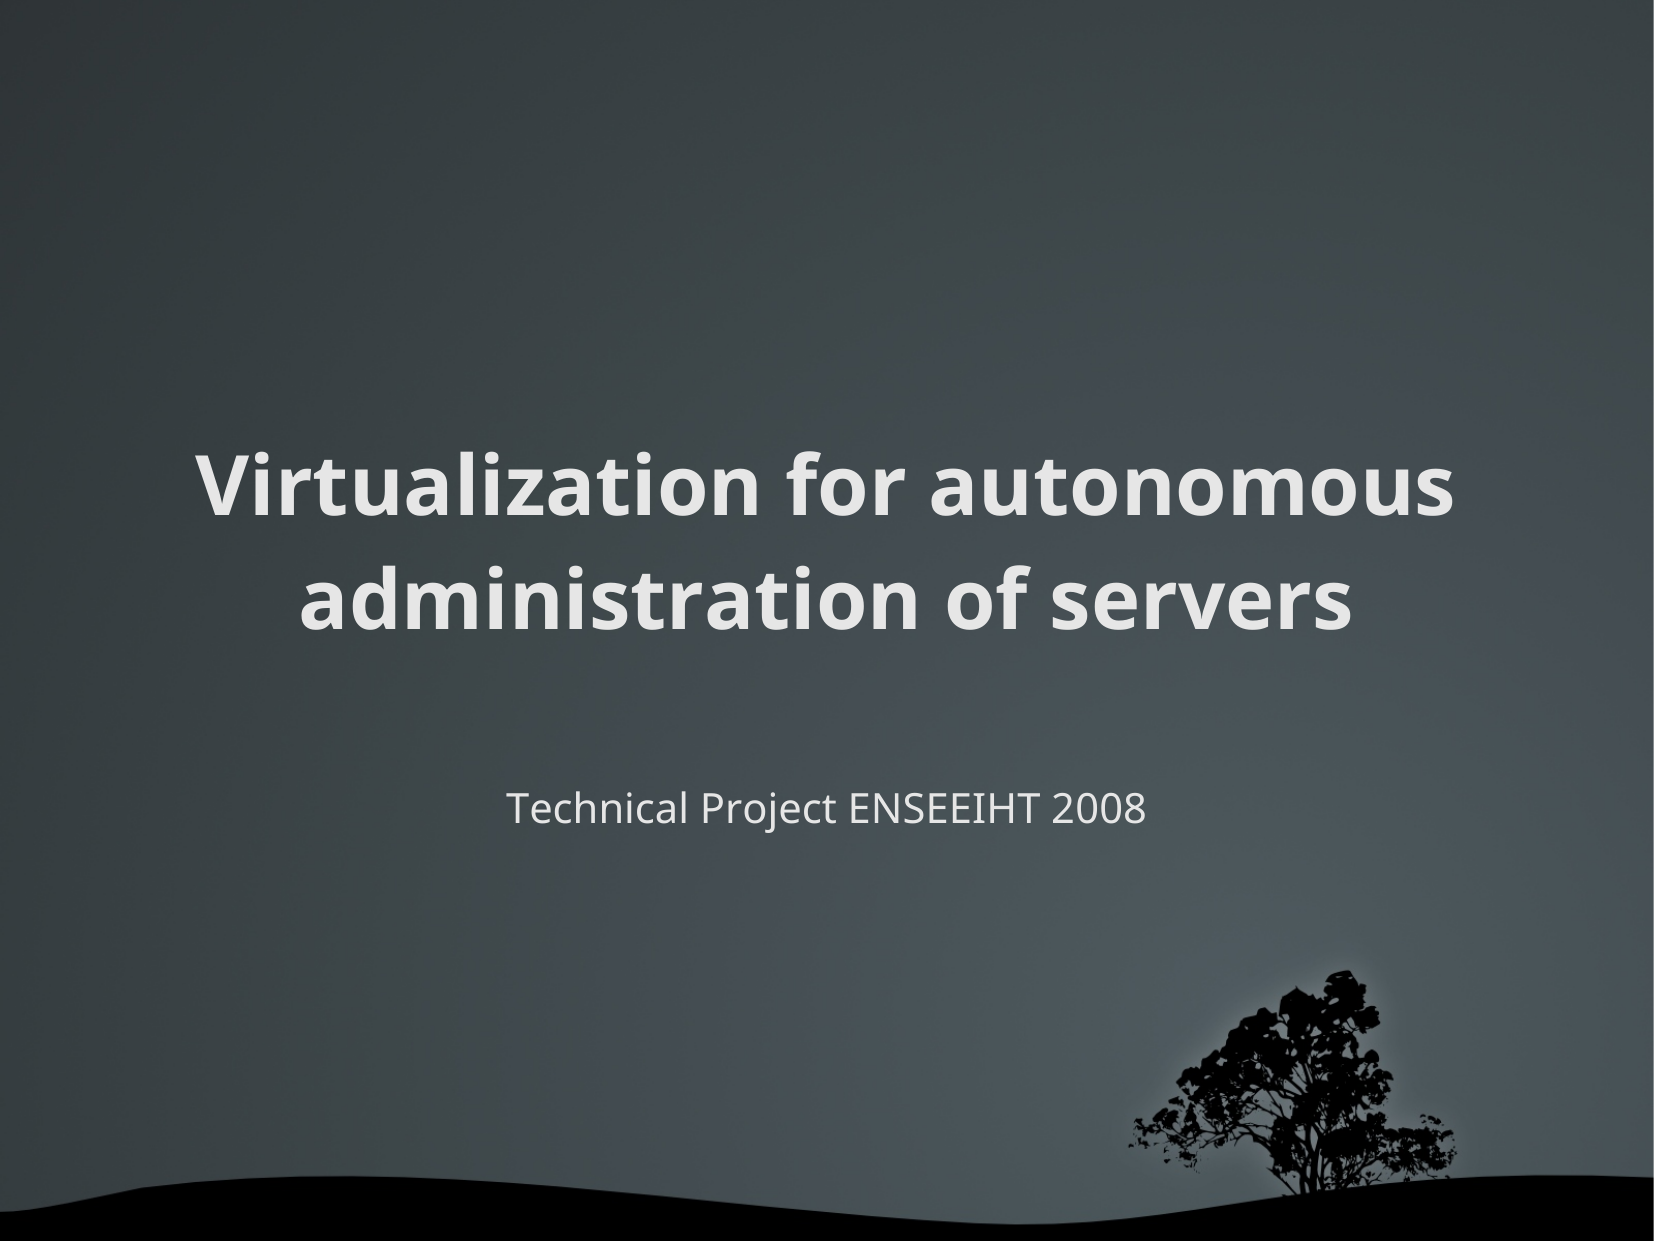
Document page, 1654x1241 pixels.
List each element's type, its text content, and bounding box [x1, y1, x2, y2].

picture [0, 0, 1654, 1241]
title Virtualization for autonomous administration of servers Technical Project ENSEEIHT 2008 [82, 481, 1571, 782]
